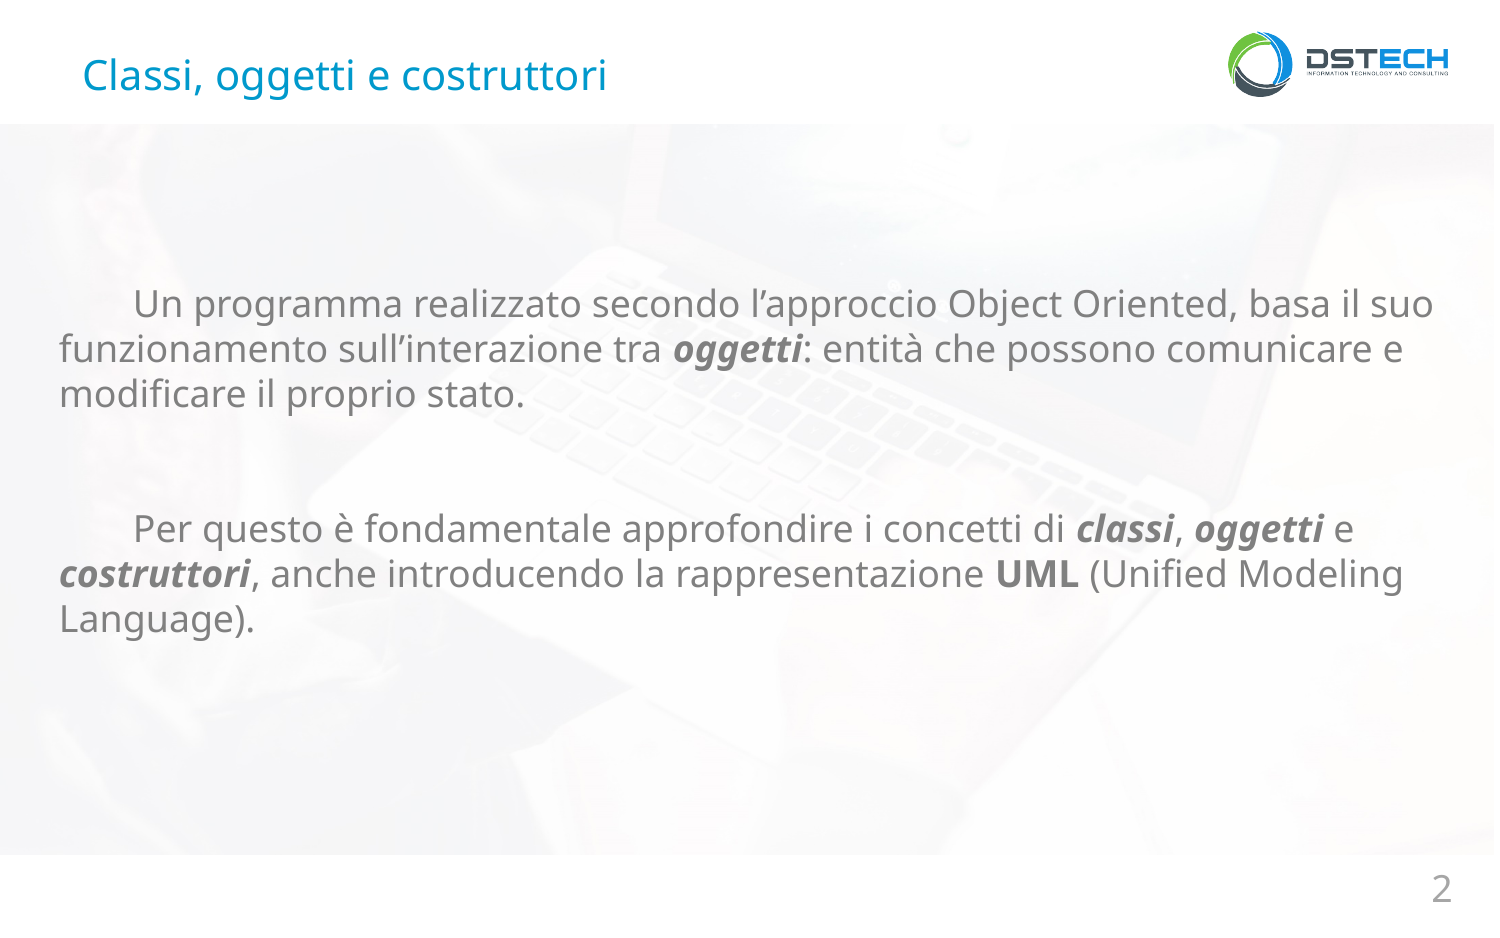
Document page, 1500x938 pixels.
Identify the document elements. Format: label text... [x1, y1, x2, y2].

text_box 2 [1413, 864, 1460, 910]
picture [0, 124, 1494, 855]
picture [1228, 31, 1448, 97]
text_box Classi, oggetti e costruttori [67, 41, 1034, 107]
text_box Un programma realizzato secondo l’approccio Object Oriented, basa il suo funzionamento sull’interazione tra oggetti: entità che possono comunicare e modificare il proprio stato. Per questo è fondamentale approfondire i concetti di classi, oggetti e costruttori, anche introducendo la rappresentazione UML (Unified Modeling Language). [59, 145, 1441, 871]
